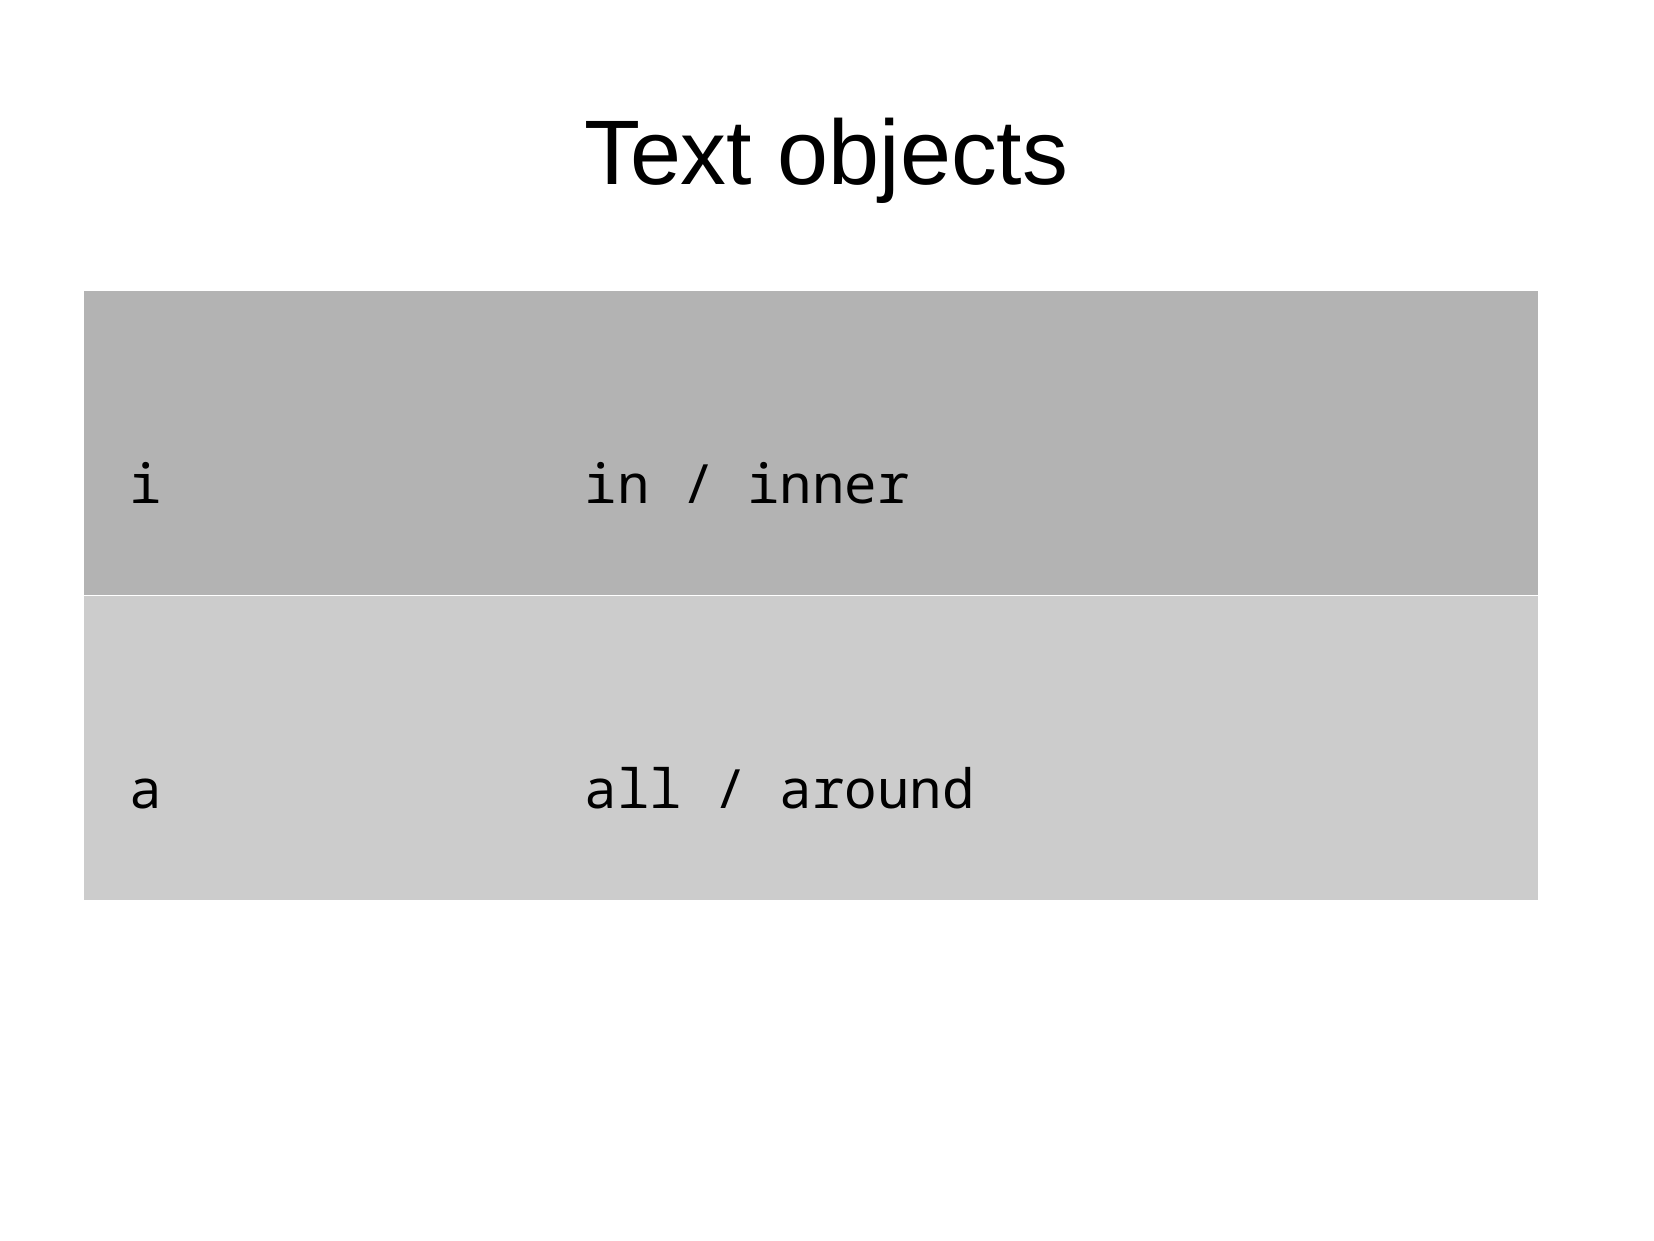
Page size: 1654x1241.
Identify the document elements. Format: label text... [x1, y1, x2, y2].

table_header i in / inner [84, 291, 1538, 595]
title Text objects [82, 49, 1571, 257]
table_cell a all / around [84, 596, 1538, 900]
